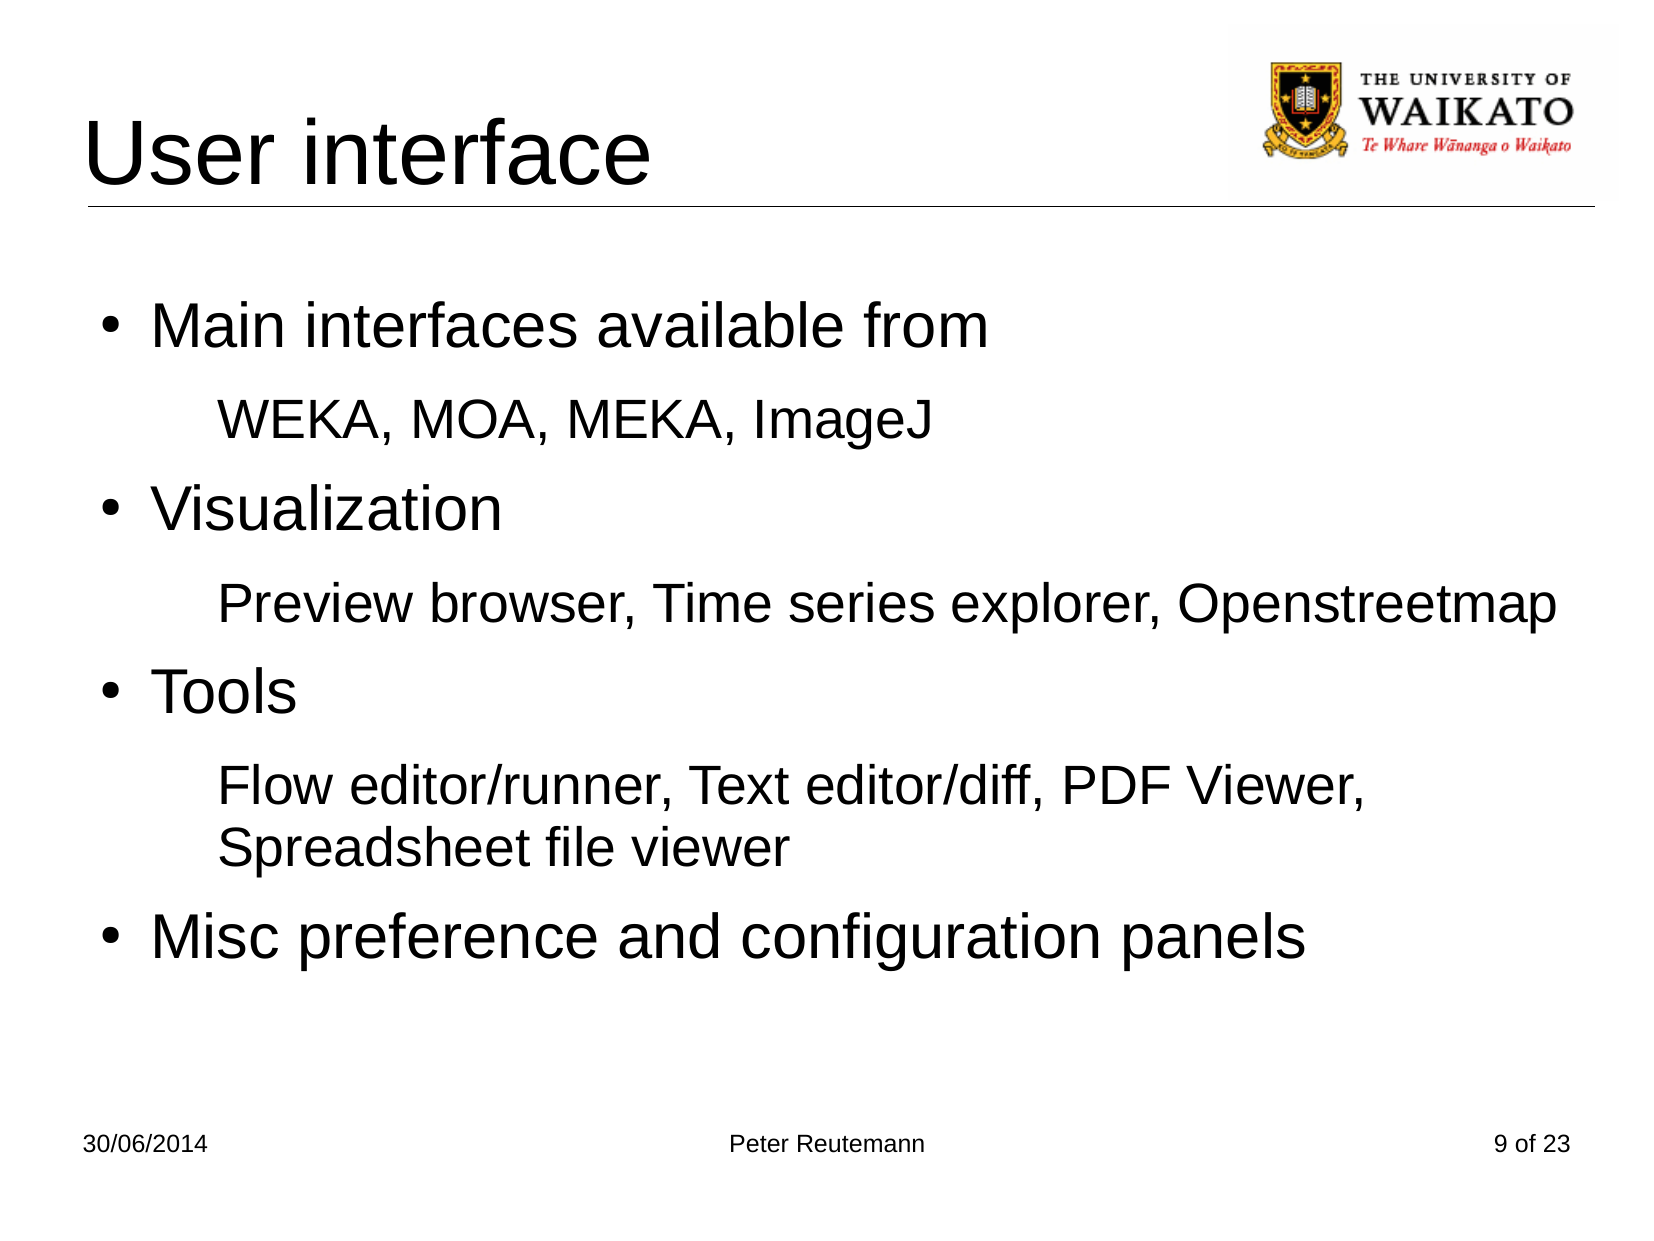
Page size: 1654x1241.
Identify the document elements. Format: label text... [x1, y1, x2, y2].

picture [1228, 24, 1619, 201]
title User interface [82, 49, 1571, 257]
list Main interfaces available from WEKA, MOA, MEKA, ImageJ Visualization Preview browser, Time series explorer, Openstreetmap Tools Flow editor/runner, Text editor/diff, PDF Viewer, Spreadsheet file viewer Misc preference and configuration panels [82, 290, 1571, 1010]
